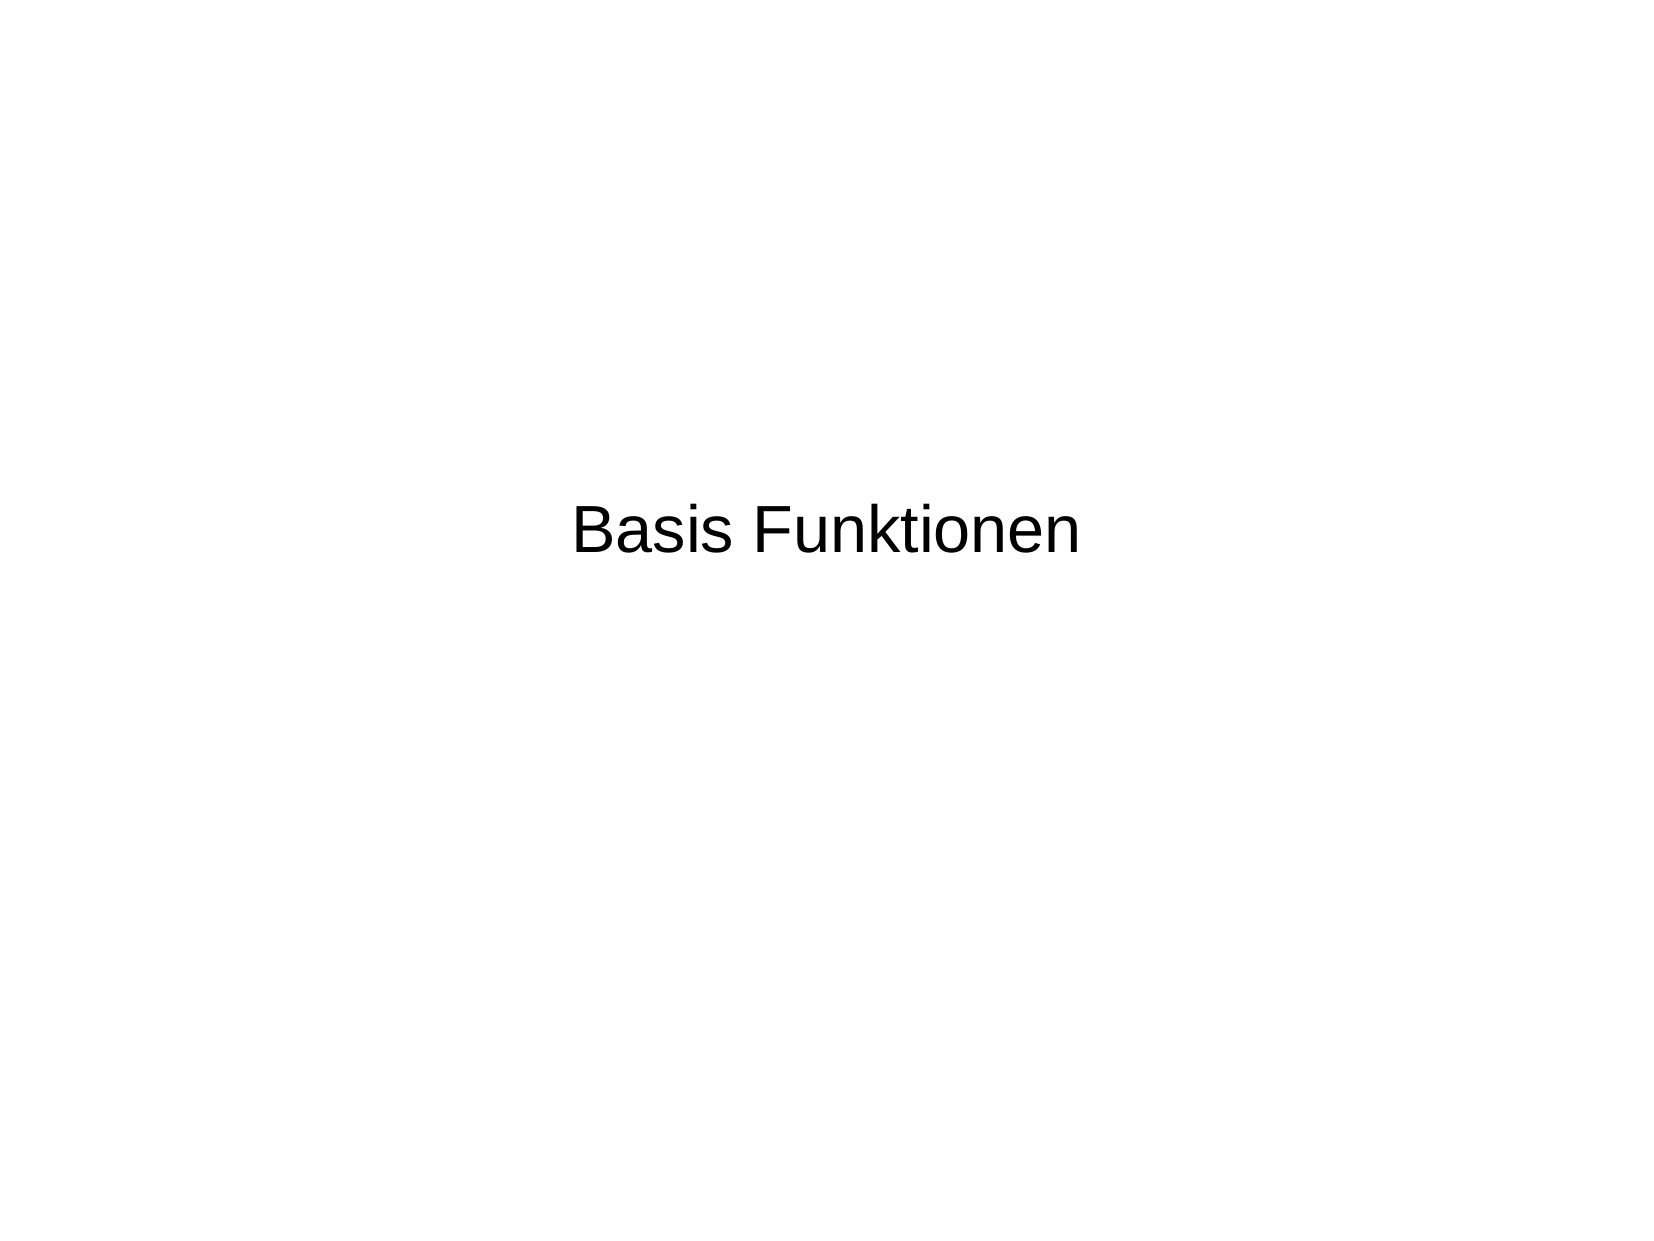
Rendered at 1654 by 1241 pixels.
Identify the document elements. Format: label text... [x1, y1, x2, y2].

subtitle Basis Funktionen [82, 49, 1571, 1010]
